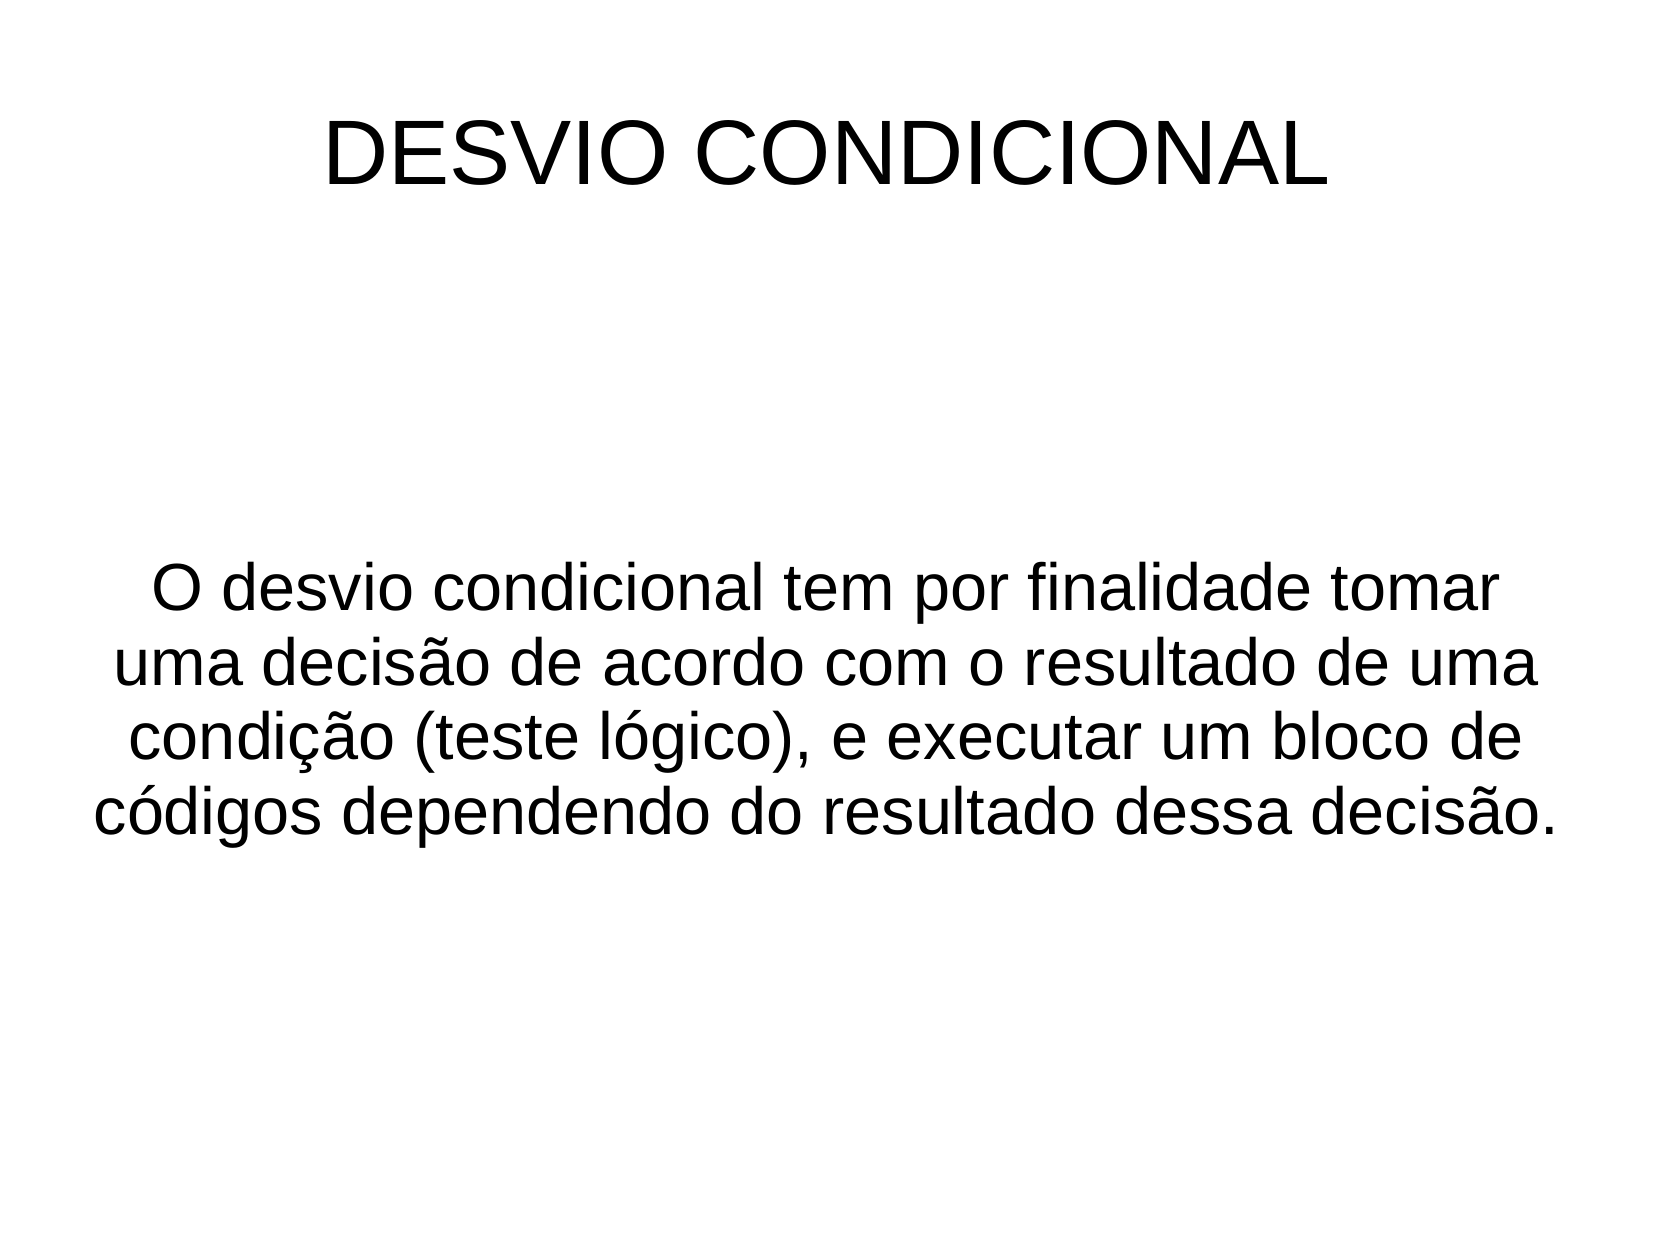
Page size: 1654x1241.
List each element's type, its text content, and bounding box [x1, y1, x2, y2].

title DESVIO CONDICIONAL [82, 49, 1571, 257]
subtitle O desvio condicional tem por finalidade tomar uma decisão de acordo com o resultado de uma condição (teste lógico), e executar um bloco de códigos dependendo do resultado dessa decisão. [82, 290, 1571, 1109]
